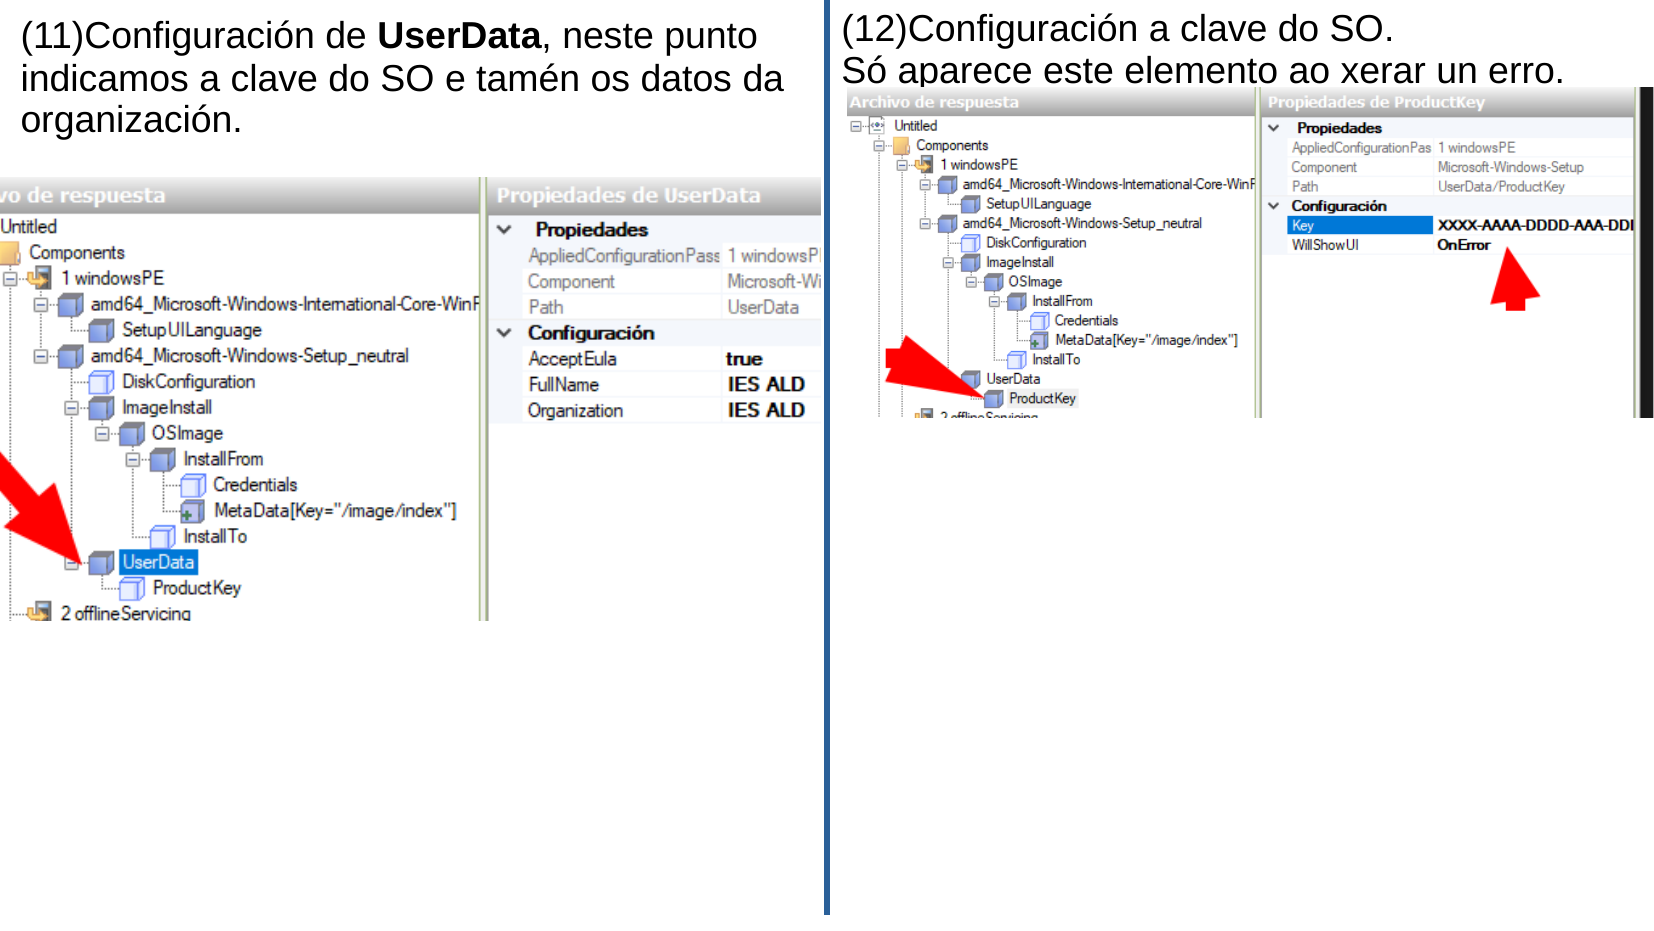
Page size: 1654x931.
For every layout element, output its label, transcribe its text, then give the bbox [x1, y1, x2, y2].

text_box (12)Configuración a clave do SO. Só aparece este elemento ao xerar un erro. [826, 0, 1625, 111]
picture [0, 177, 821, 621]
picture [847, 87, 1654, 418]
text_box (11)Configuración de UserData, neste punto indicamos a clave do SO e tamén os datos da organización. [5, 7, 804, 149]
